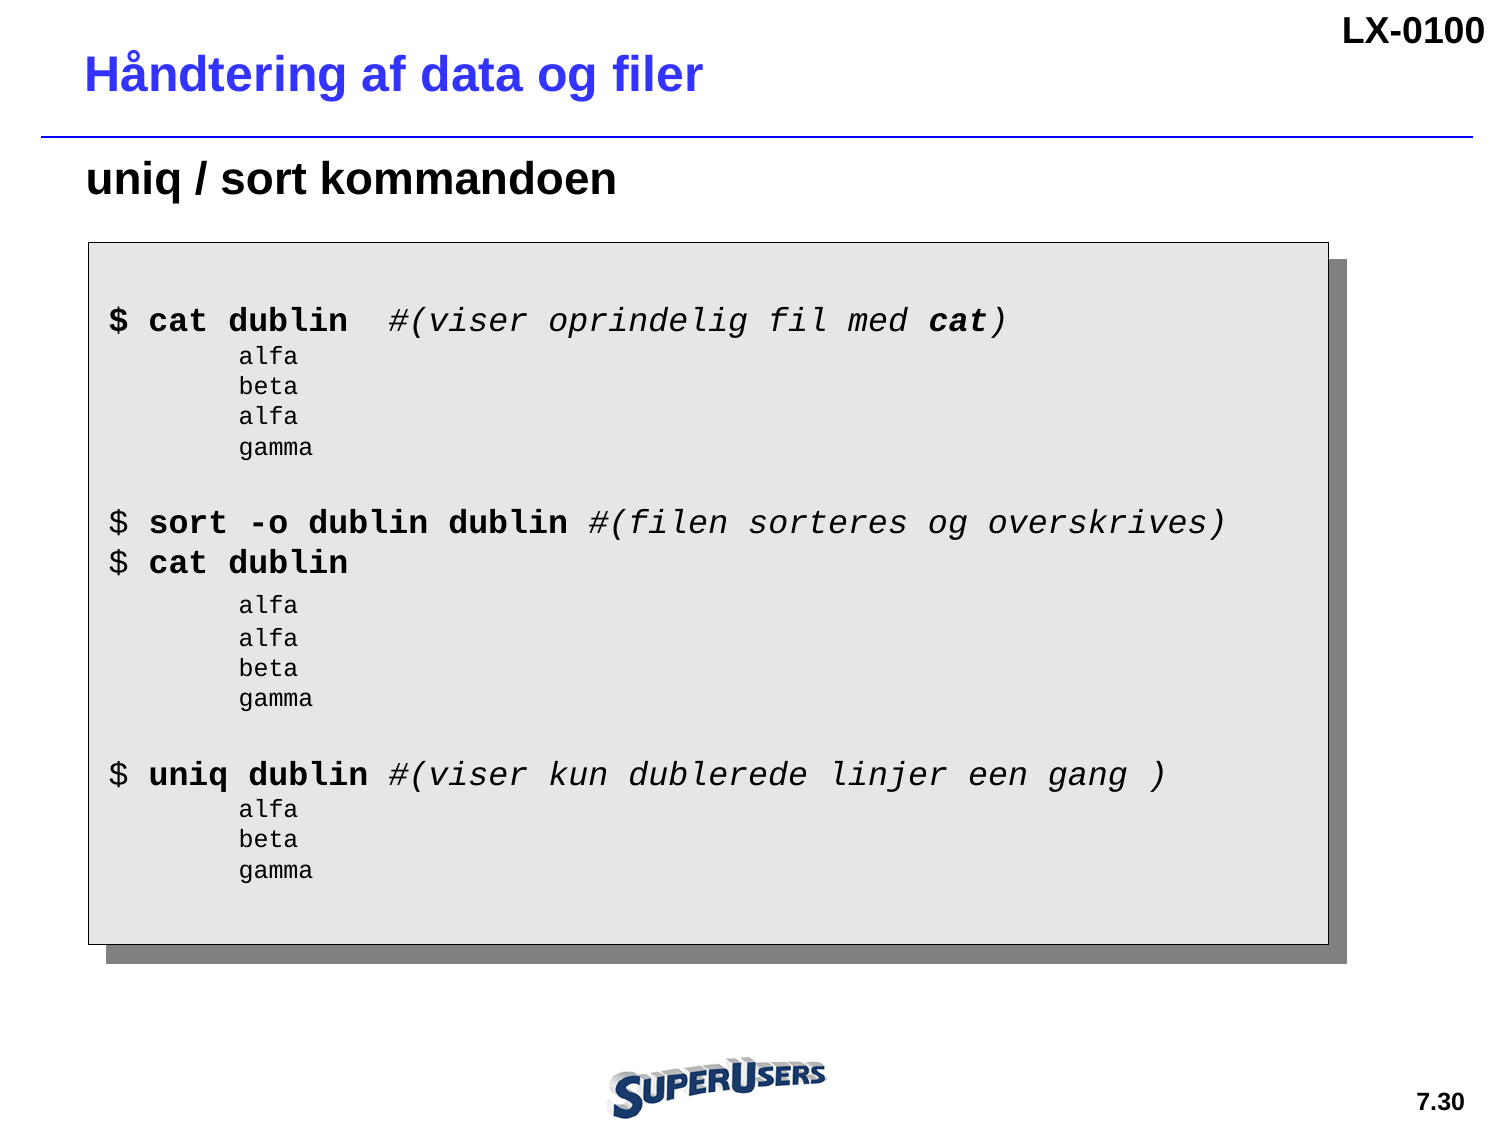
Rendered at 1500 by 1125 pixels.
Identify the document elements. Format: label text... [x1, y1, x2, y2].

list uniq / sort kommandoen [59, 147, 1388, 224]
picture [605, 1057, 827, 1122]
title Håndtering af data og filer [76, 39, 1424, 126]
text_box $ cat dublin #(viser oprindelig fil med cat) alfa beta alfa gamma $ sort -o dublin dublin #(filen sorteres og overskrives) $ cat dublin alfa alfa beta gamma $ uniq dublin #(viser kun dublerede linjer een gang ) alfa beta gamma [88, 242, 1329, 945]
